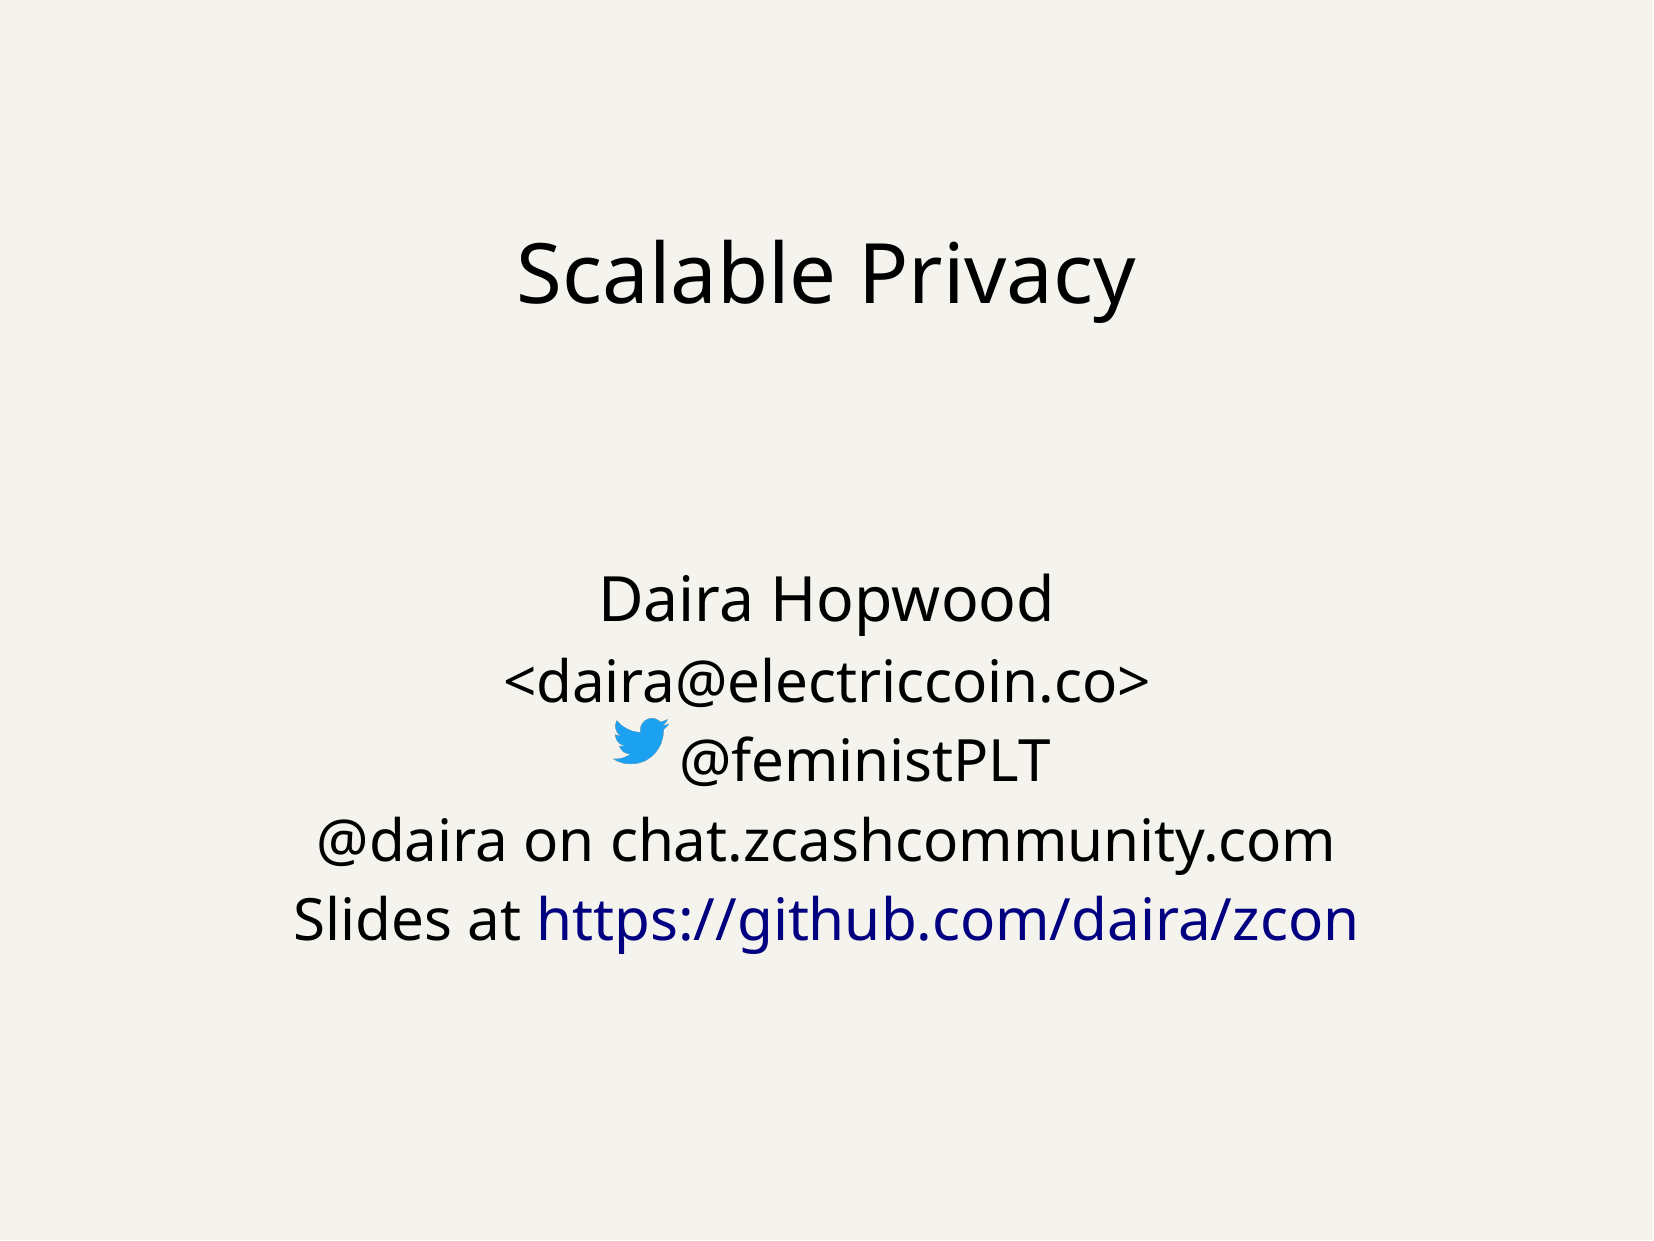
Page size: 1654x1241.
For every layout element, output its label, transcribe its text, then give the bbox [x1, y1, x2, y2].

picture [596, 696, 686, 786]
subtitle Scalable Privacy Daira Hopwood <daira@electriccoin.co> @feministPLT @daira on chat.zcashcommunity.com Slides at https://github.com/daira/zcon [82, 154, 1571, 1018]
